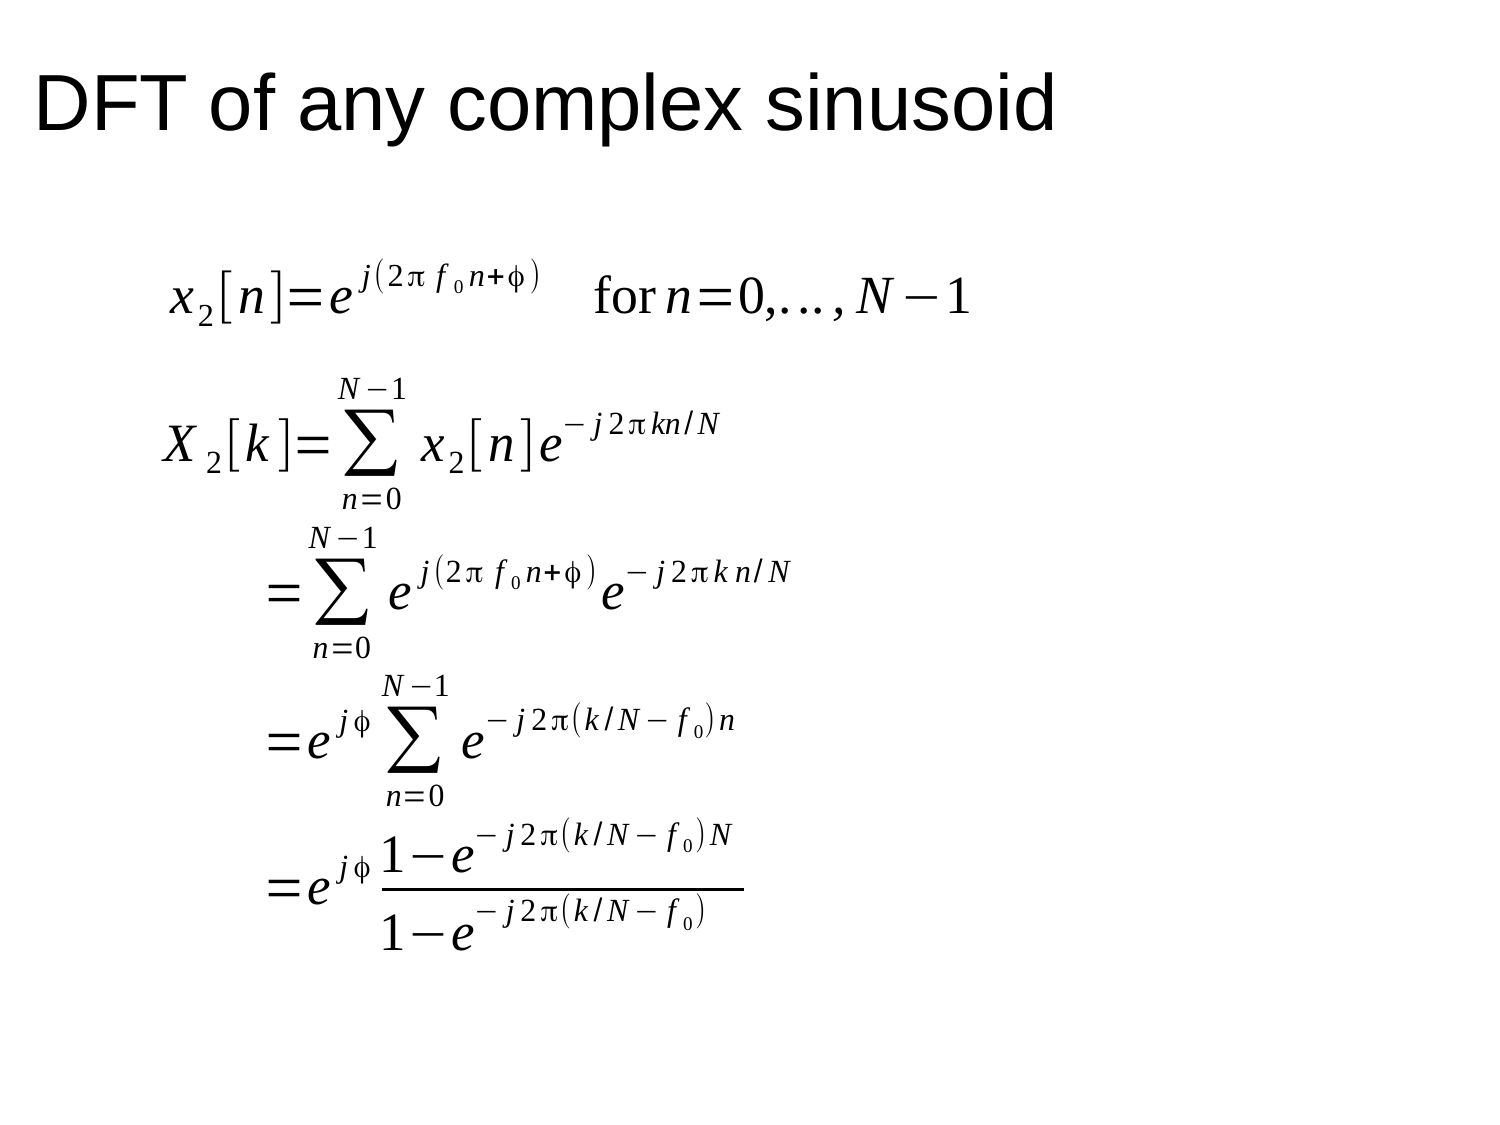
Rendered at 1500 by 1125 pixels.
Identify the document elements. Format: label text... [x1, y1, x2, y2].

title DFT of any complex sinusoid [33, 9, 1384, 197]
chart [159, 256, 978, 334]
chart [151, 370, 800, 962]
